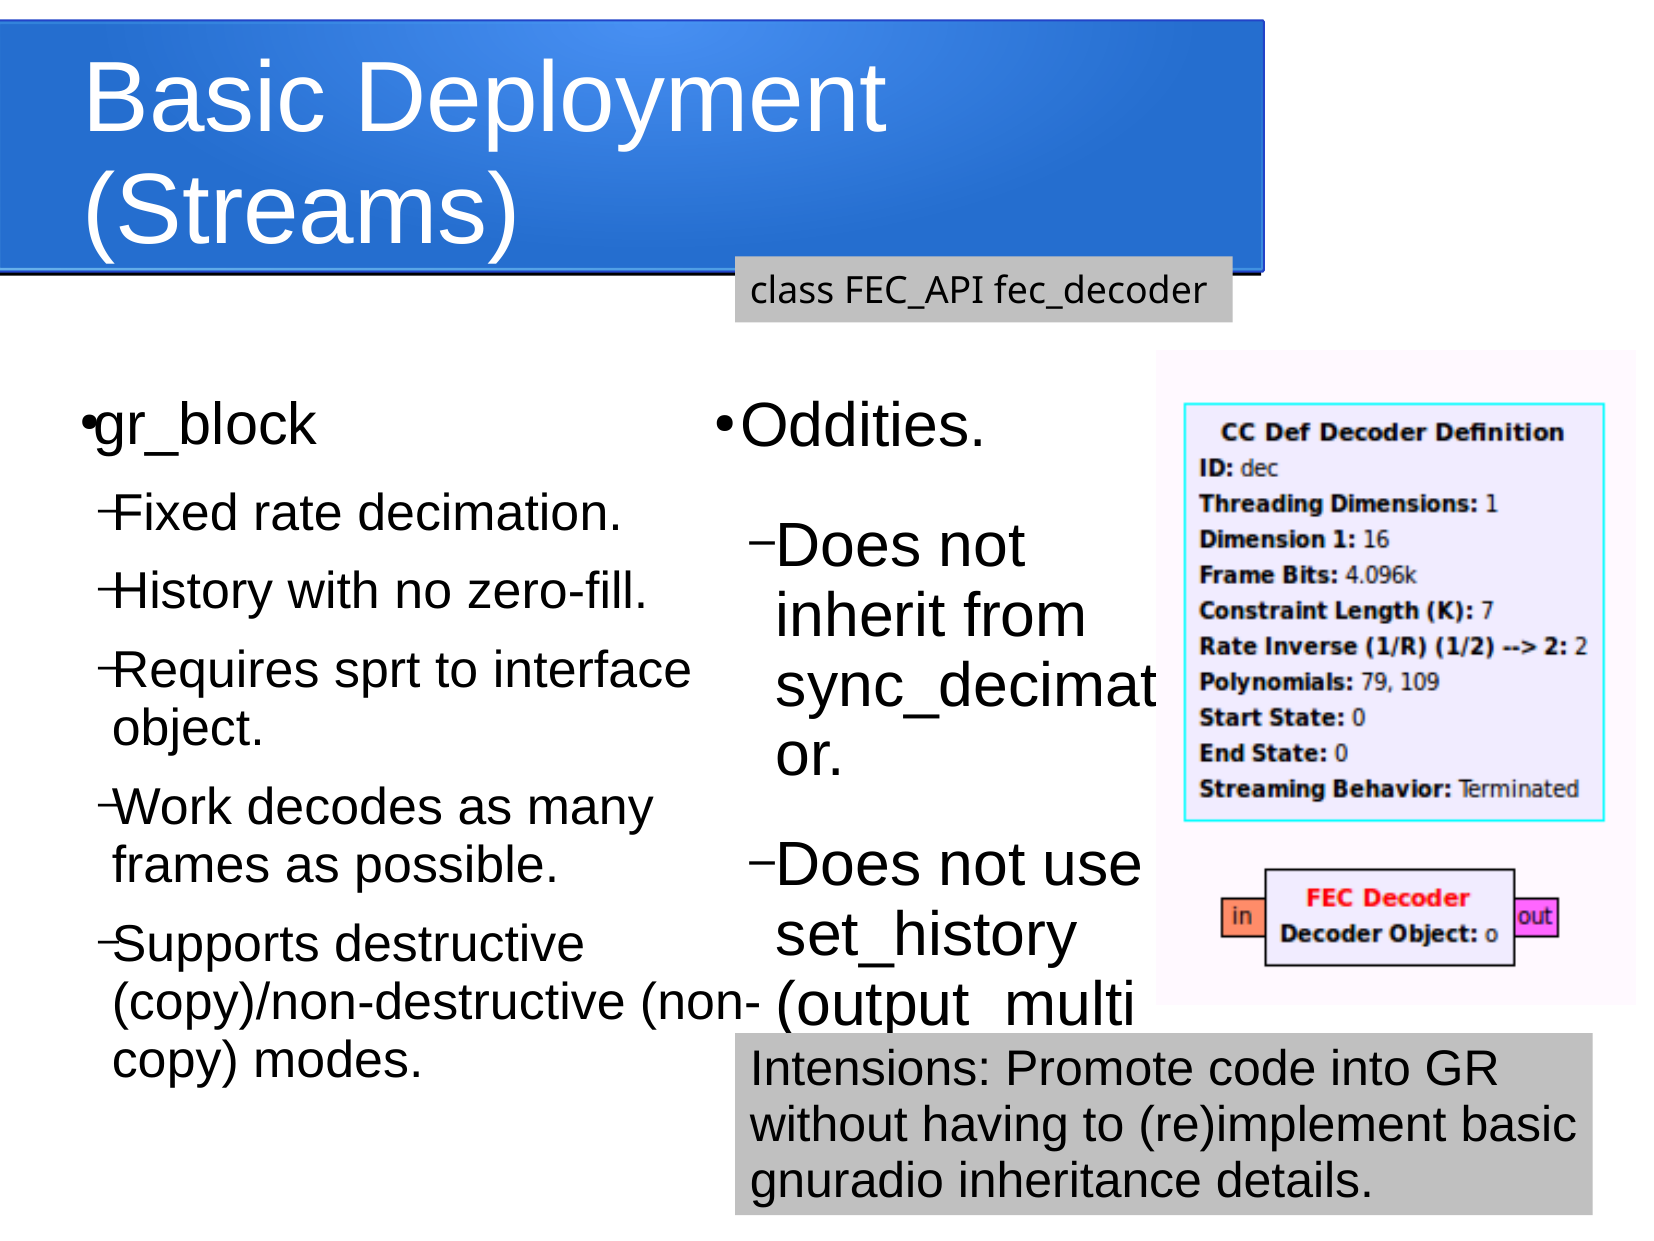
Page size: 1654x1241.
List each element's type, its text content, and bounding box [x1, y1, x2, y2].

picture [1156, 350, 1636, 1006]
list gr_block Fixed rate decimation. History with no zero-fill. Requires sprt to interface object. Work decodes as many frames as possible. Supports destructive (copy)/non-destructive (non-copy) modes. [75, 390, 705, 1111]
title Basic Deployment (Streams) [82, 41, 1250, 265]
list Oddities. Does not inherit from sync_decimator. Does not use set_history (output_multiple manipulation). [705, 390, 1171, 1241]
text_box Intensions: Promote code into GR without having to (re)implement basic gnuradio inheritance details. [735, 1033, 1593, 1216]
text_box class FEC_API fec_decoder [735, 256, 1211, 317]
